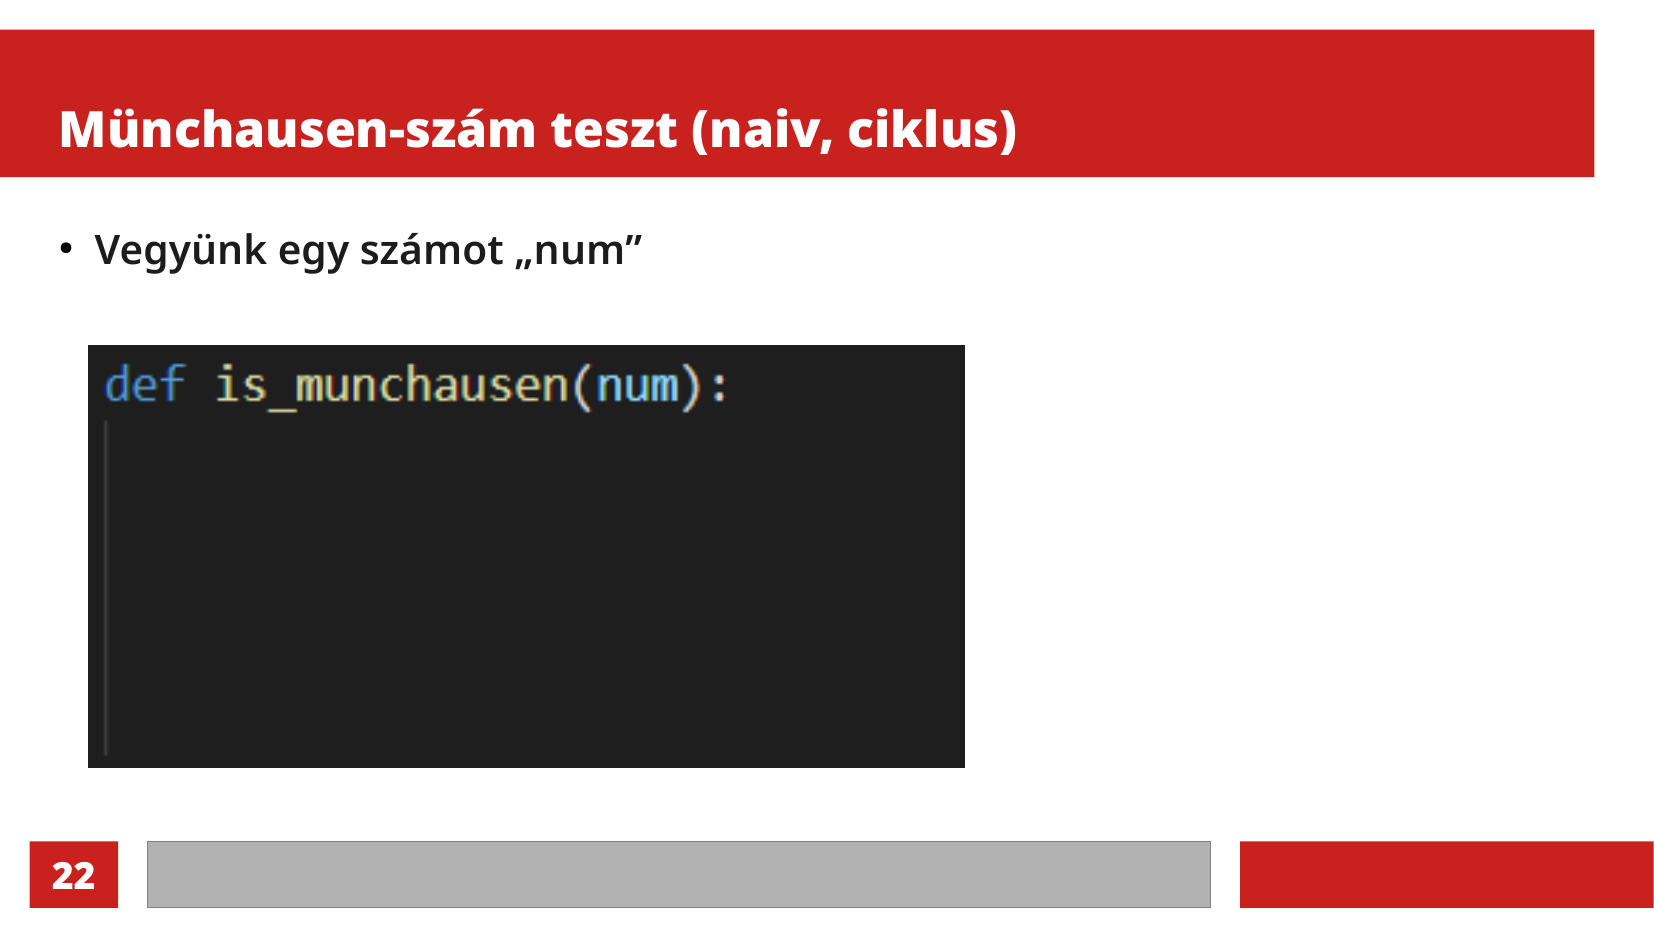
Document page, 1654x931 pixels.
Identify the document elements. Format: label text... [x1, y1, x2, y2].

title Münchausen-szám teszt (naiv, ciklus) [59, 44, 1595, 163]
picture [88, 345, 965, 768]
list Vegyünk egy számot „num” [59, 221, 1565, 473]
